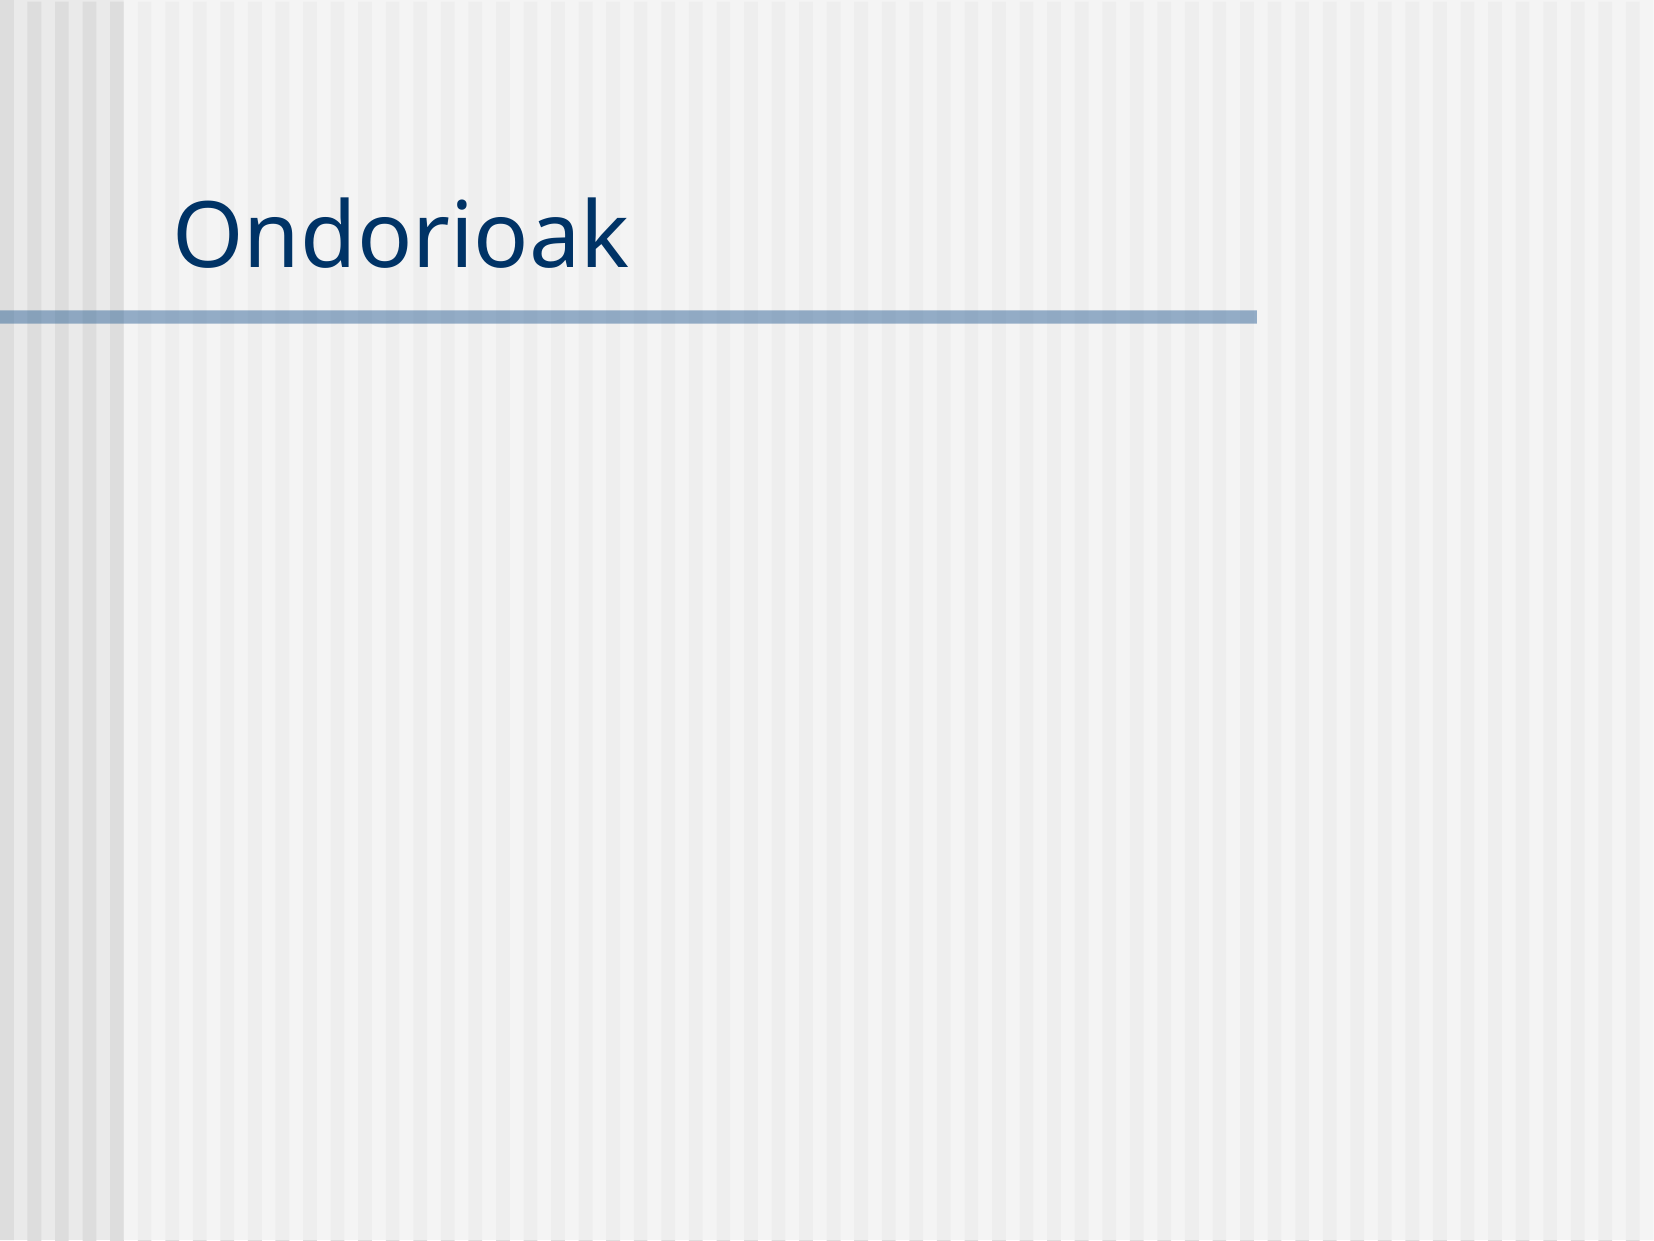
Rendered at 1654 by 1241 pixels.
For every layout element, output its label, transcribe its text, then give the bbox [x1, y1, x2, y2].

title Ondorioak [157, 33, 1634, 294]
